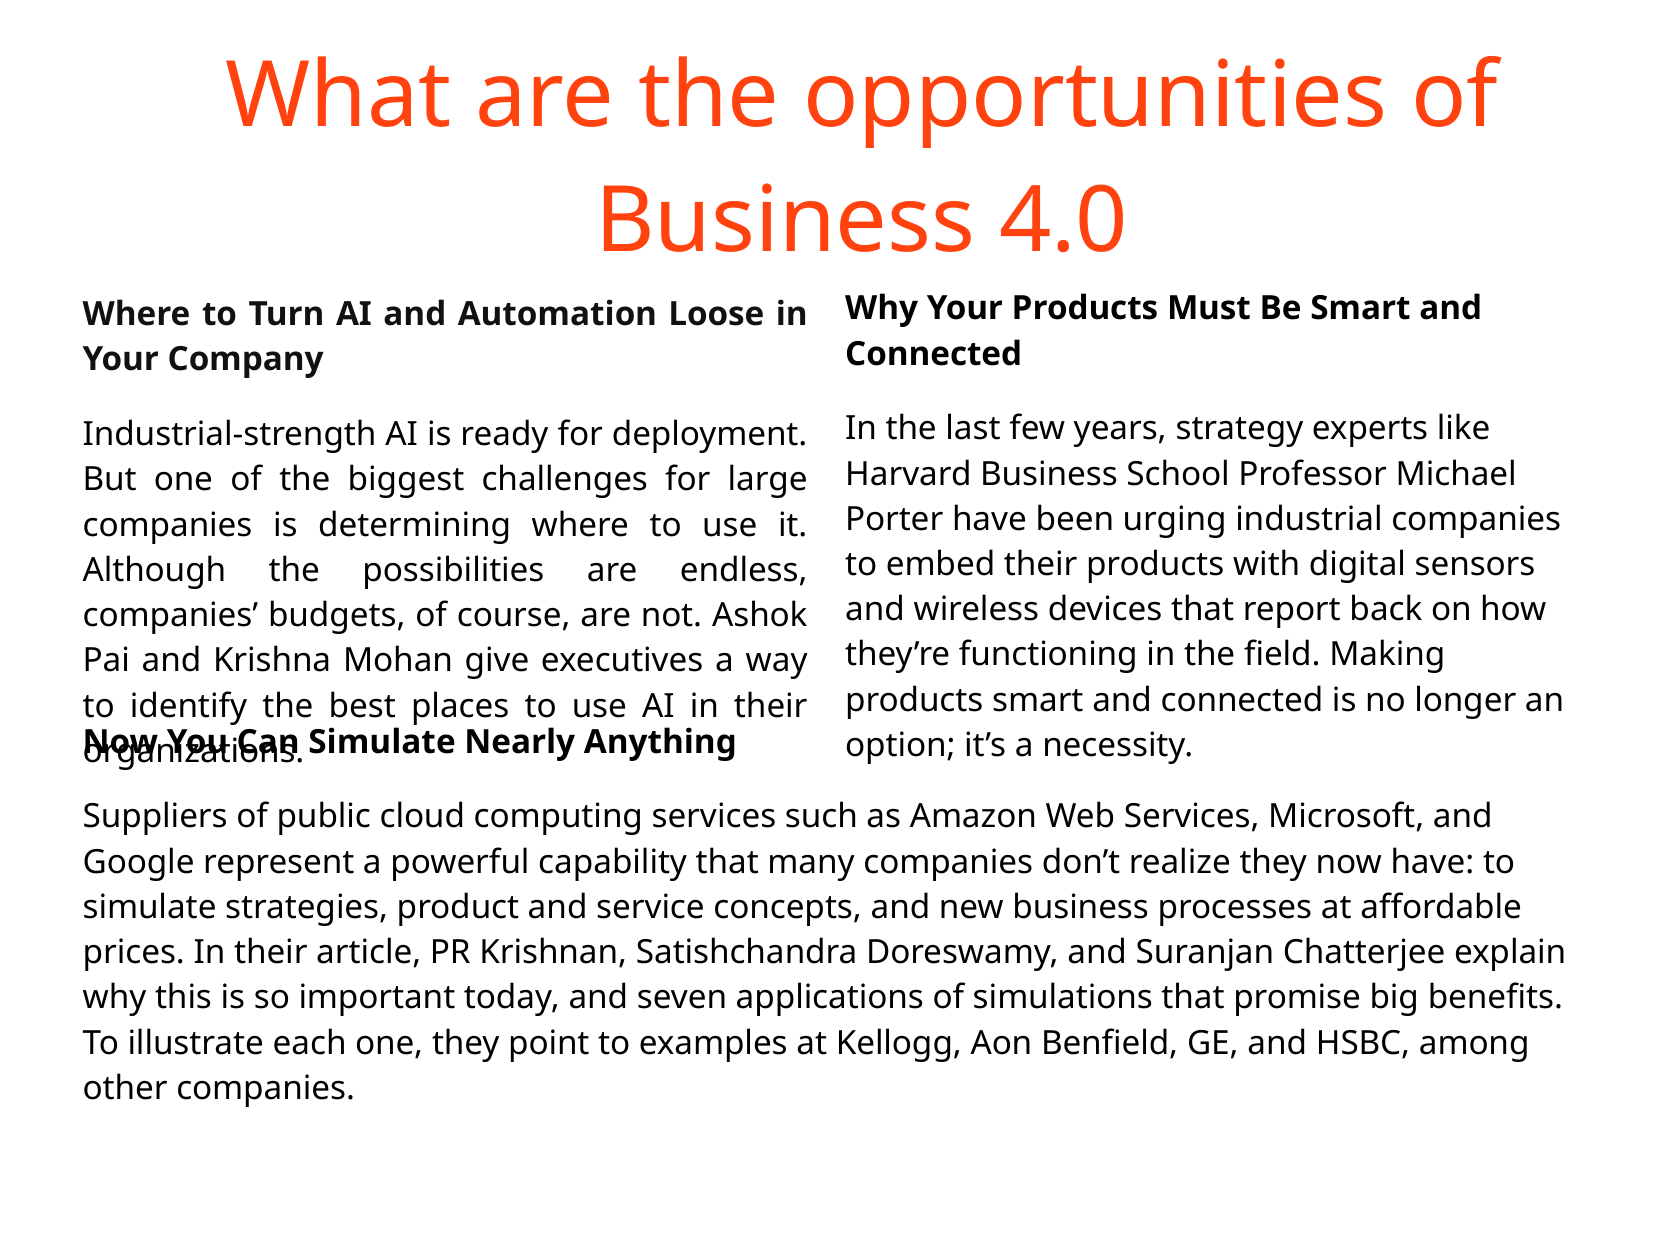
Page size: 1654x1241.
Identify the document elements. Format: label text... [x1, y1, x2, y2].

title What are the opportunities of Business 4.0 [82, 40, 1571, 266]
list Now You Can Simulate Nearly Anything Suppliers of public cloud computing services such as Amazon Web Services, Microsoft, and Google represent a powerful capability that many companies don’t realize they now have: to simulate strategies, product and service concepts, and new business processes at affordable prices. In their article, PR Krishnan, Satishchandra Doreswamy, and Suranjan Chatterjee explain why this is so important today, and seven applications of simulations that promise big benefits. To illustrate each one, they point to examples at Kellogg, Aon Benfield, GE, and HSBC, among other companies. [82, 717, 1571, 1109]
list Why Your Products Must Be Smart and Connected In the last few years, strategy experts like Harvard Business School Professor Michael Porter have been urging industrial companies to embed their products with digital sensors and wireless devices that report back on how they’re functioning in the field. Making products smart and connected is no longer an option; it’s a necessity. [845, 284, 1572, 675]
list Where to Turn AI and Automation Loose in Your Company Industrial-strength AI is ready for deployment. But one of the biggest challenges for large companies is determining where to use it. Although the possibilities are endless, companies’ budgets, of course, are not. Ashok Pai and Krishna Mohan give executives a way to identify the best places to use AI in their organizations. [82, 290, 809, 687]
